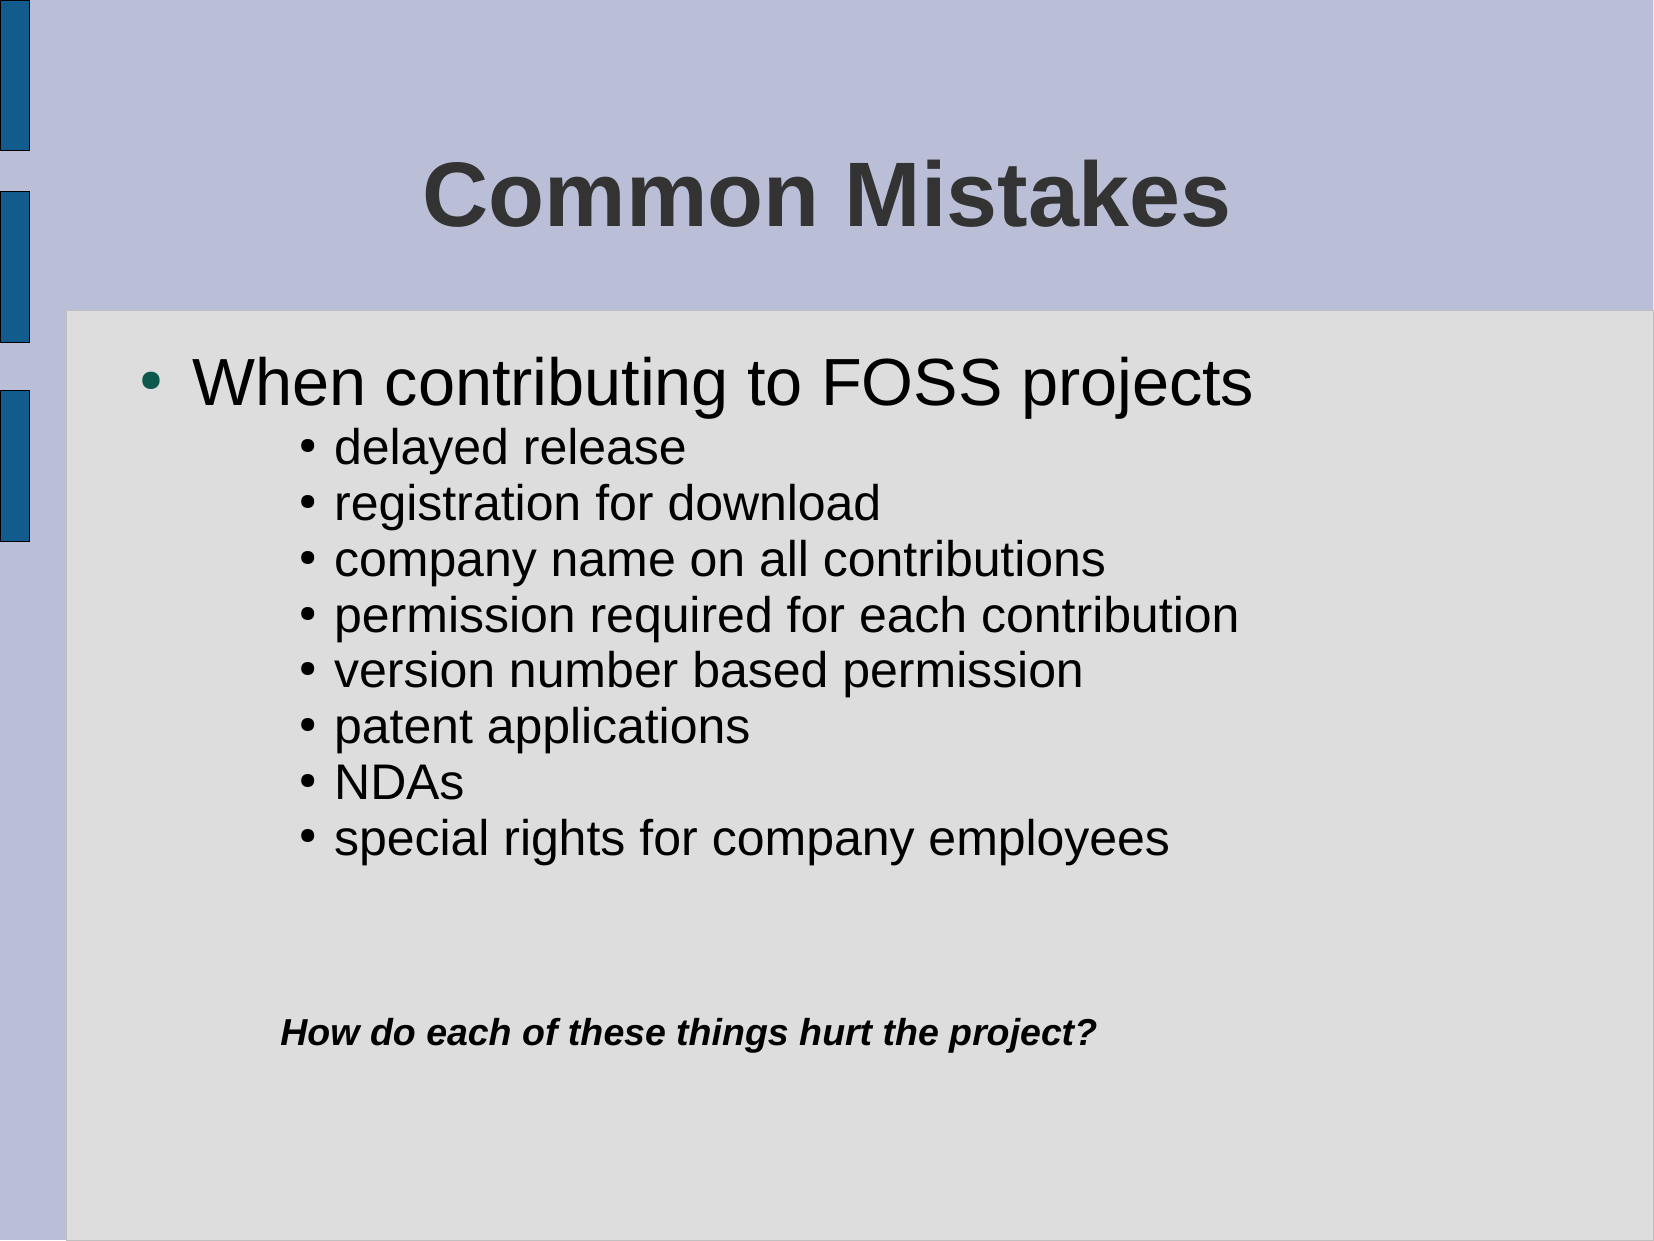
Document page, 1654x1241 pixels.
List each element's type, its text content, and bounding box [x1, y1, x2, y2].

text_box How do each of these things hurt the project? [265, 1003, 1359, 1061]
list When contributing to FOSS projects delayed release registration for download company name on all contributions permission required for each contribution version number based permission patent applications NDAs special rights for company employees [121, 344, 1534, 1112]
title Common Mistakes [121, 98, 1534, 291]
